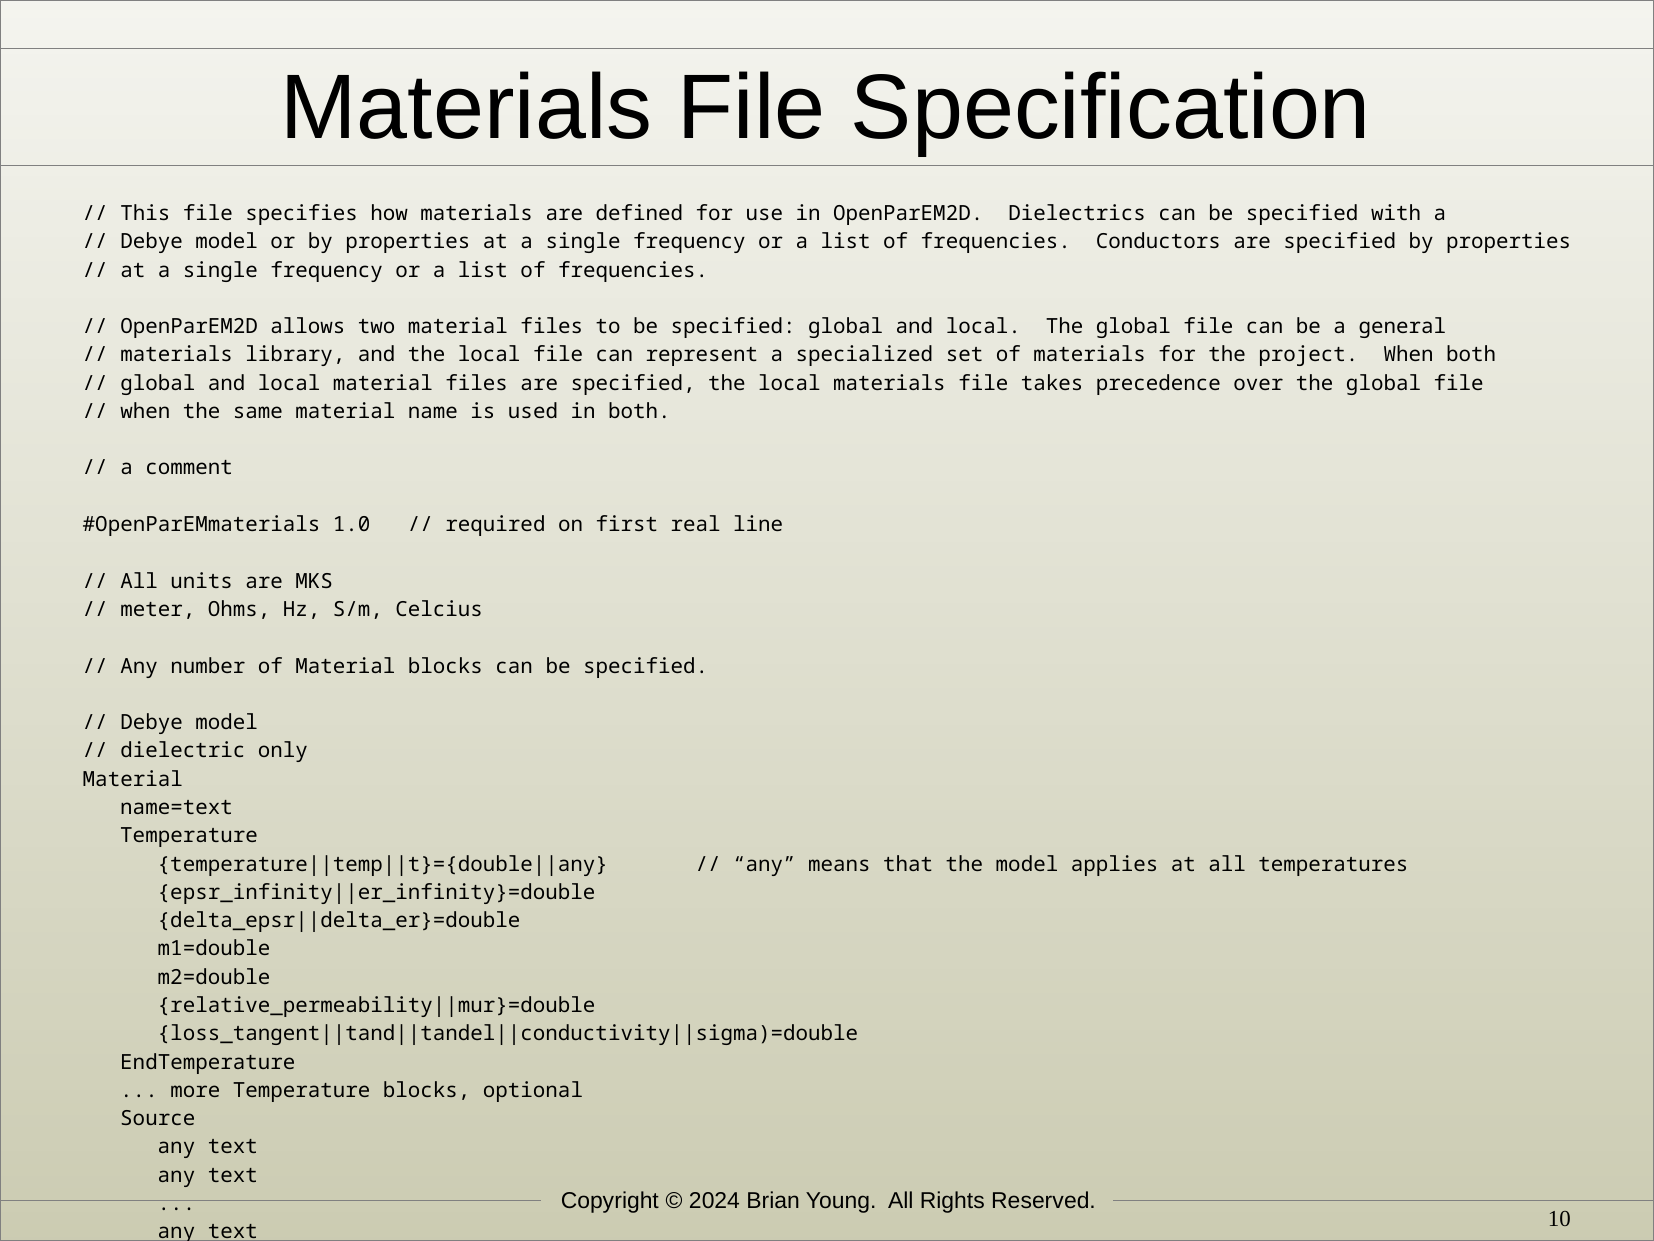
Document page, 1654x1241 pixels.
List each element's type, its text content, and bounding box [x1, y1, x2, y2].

list // This file specifies how materials are defined for use in OpenParEM2D. Dielectrics can be specified with a // Debye model or by properties at a single frequency or a list of frequencies. Conductors are specified by properties // at a single frequency or a list of frequencies. // OpenParEM2D allows two material files to be specified: global and local. The global file can be a general // materials library, and the local file can represent a specialized set of materials for the project. When both // global and local material files are specified, the local materials file takes precedence over the global file // when the same material name is used in both. // a comment #OpenParEMmaterials 1.0 // required on first real line // All units are MKS // meter, Ohms, Hz, S/m, Celcius // Any number of Material blocks can be specified. // Debye model // dielectric only Material name=text Temperature {temperature||temp||t}={double||any} // “any” means that the model applies at all temperatures {epsr_infinity||er_infinity}=double {delta_epsr||delta_er}=double m1=double m2=double {relative_permeability||mur}=double {loss_tangent||tand||tandel||conductivity||sigma)=double EndTemperature ... more Temperature blocks, optional Source any text any text ... any text EndSource ... more Source blocks, optional EndMaterial [82, 198, 1571, 1170]
title Materials File Specification [82, 49, 1571, 166]
